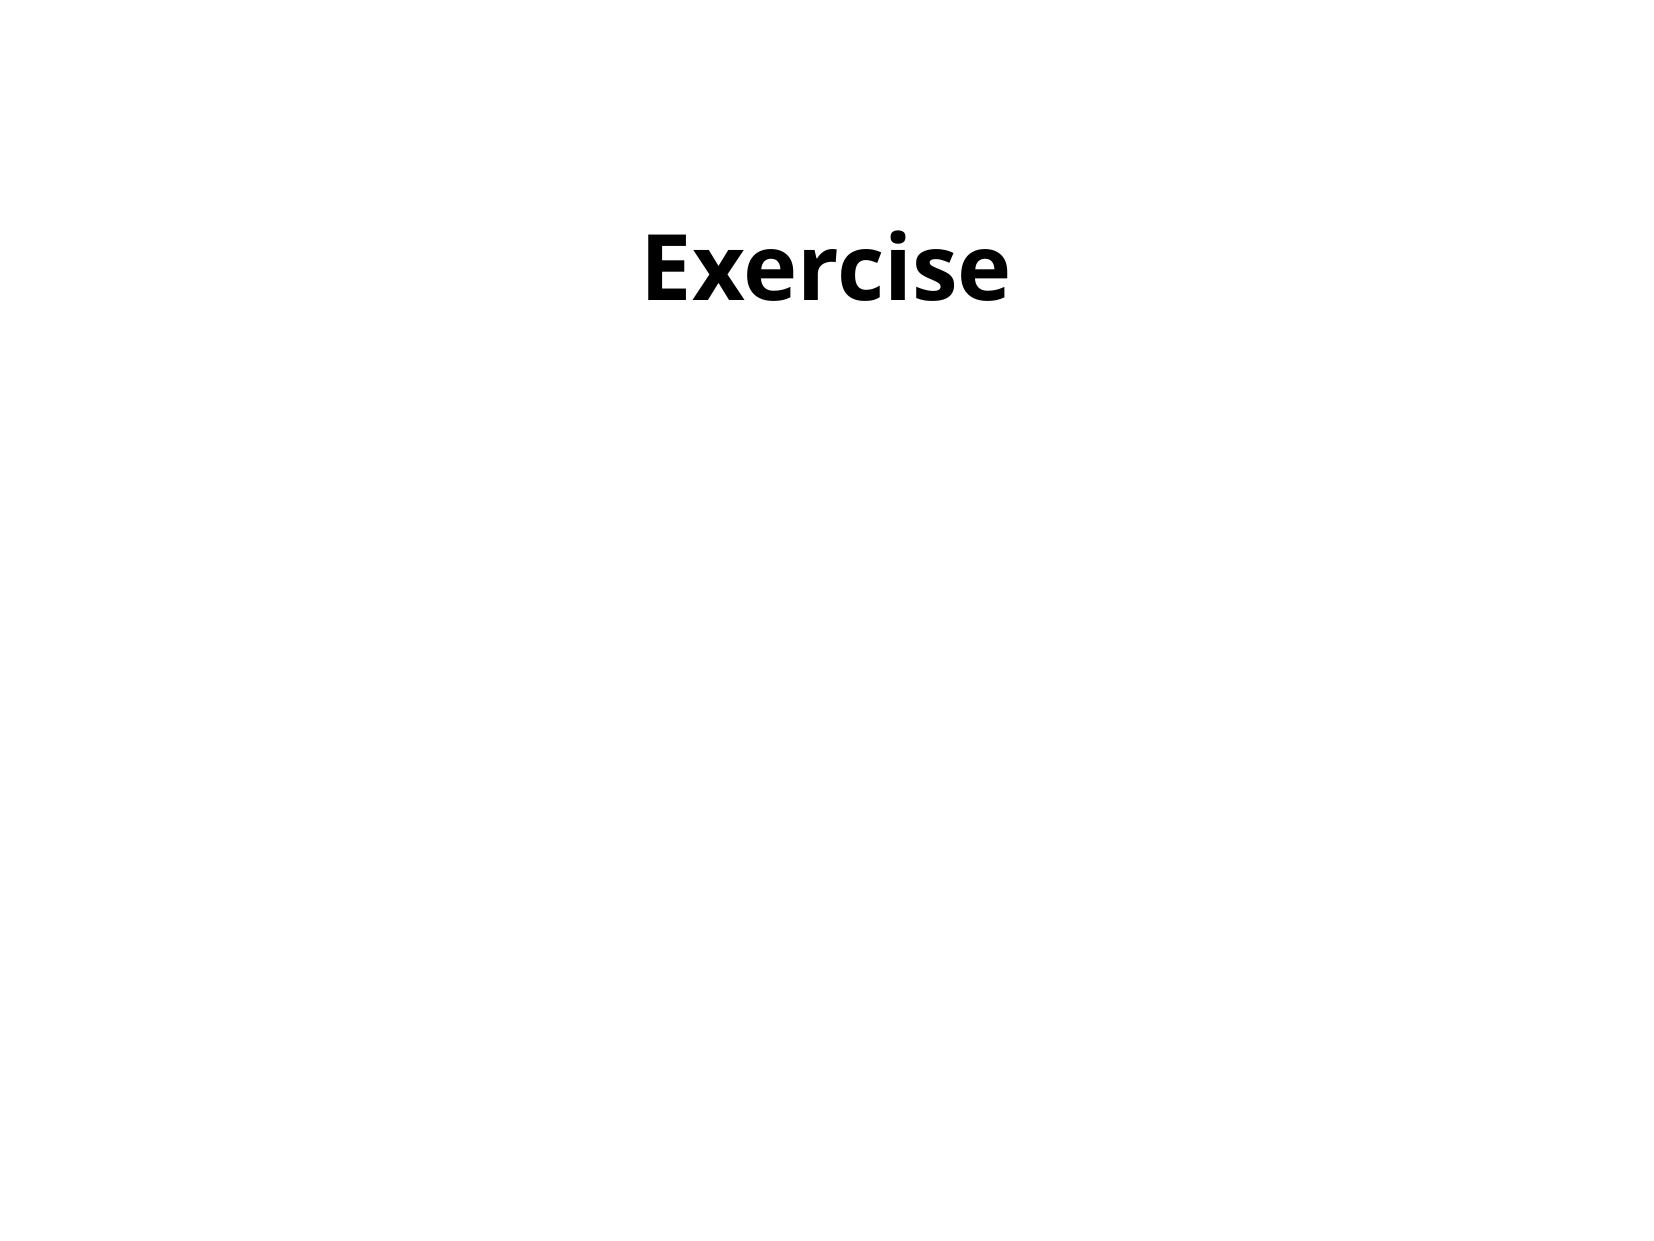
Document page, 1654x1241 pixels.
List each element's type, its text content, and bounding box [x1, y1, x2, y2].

title Exercise [82, 161, 1571, 369]
